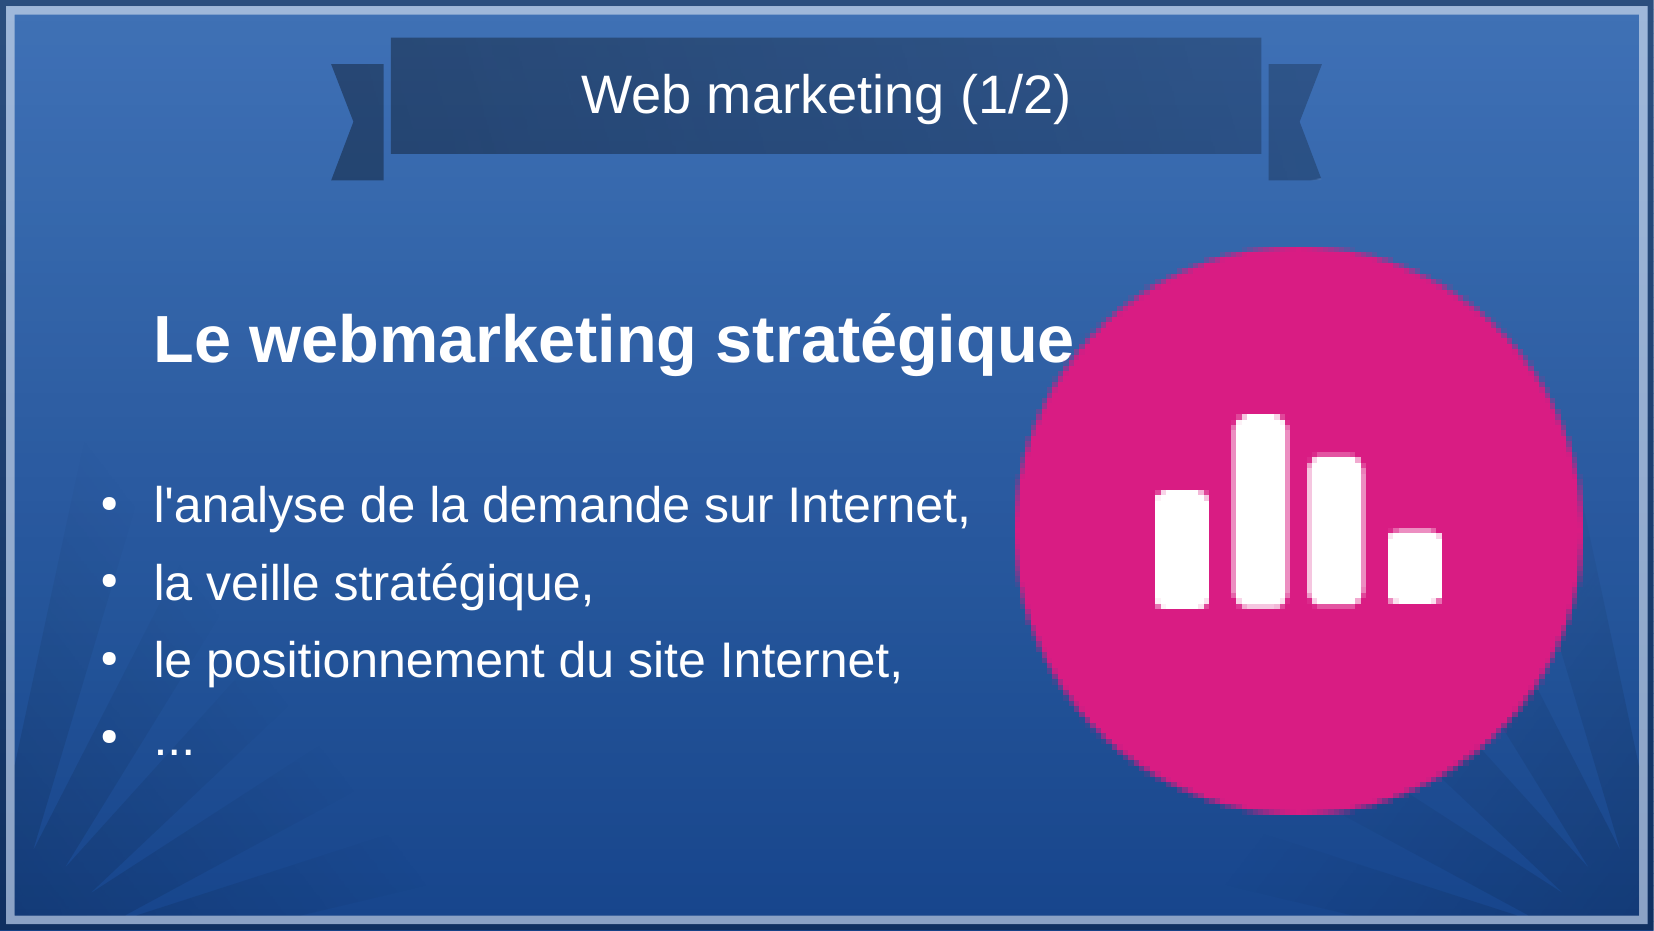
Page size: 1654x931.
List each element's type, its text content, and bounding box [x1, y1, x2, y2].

picture [1015, 247, 1583, 815]
title Web marketing (1/2) [389, 35, 1264, 154]
list Le webmarketing stratégique l'analyse de la demande sur Internet, la veille stratégique, le positionnement du site Internet, ... [82, 224, 1571, 848]
